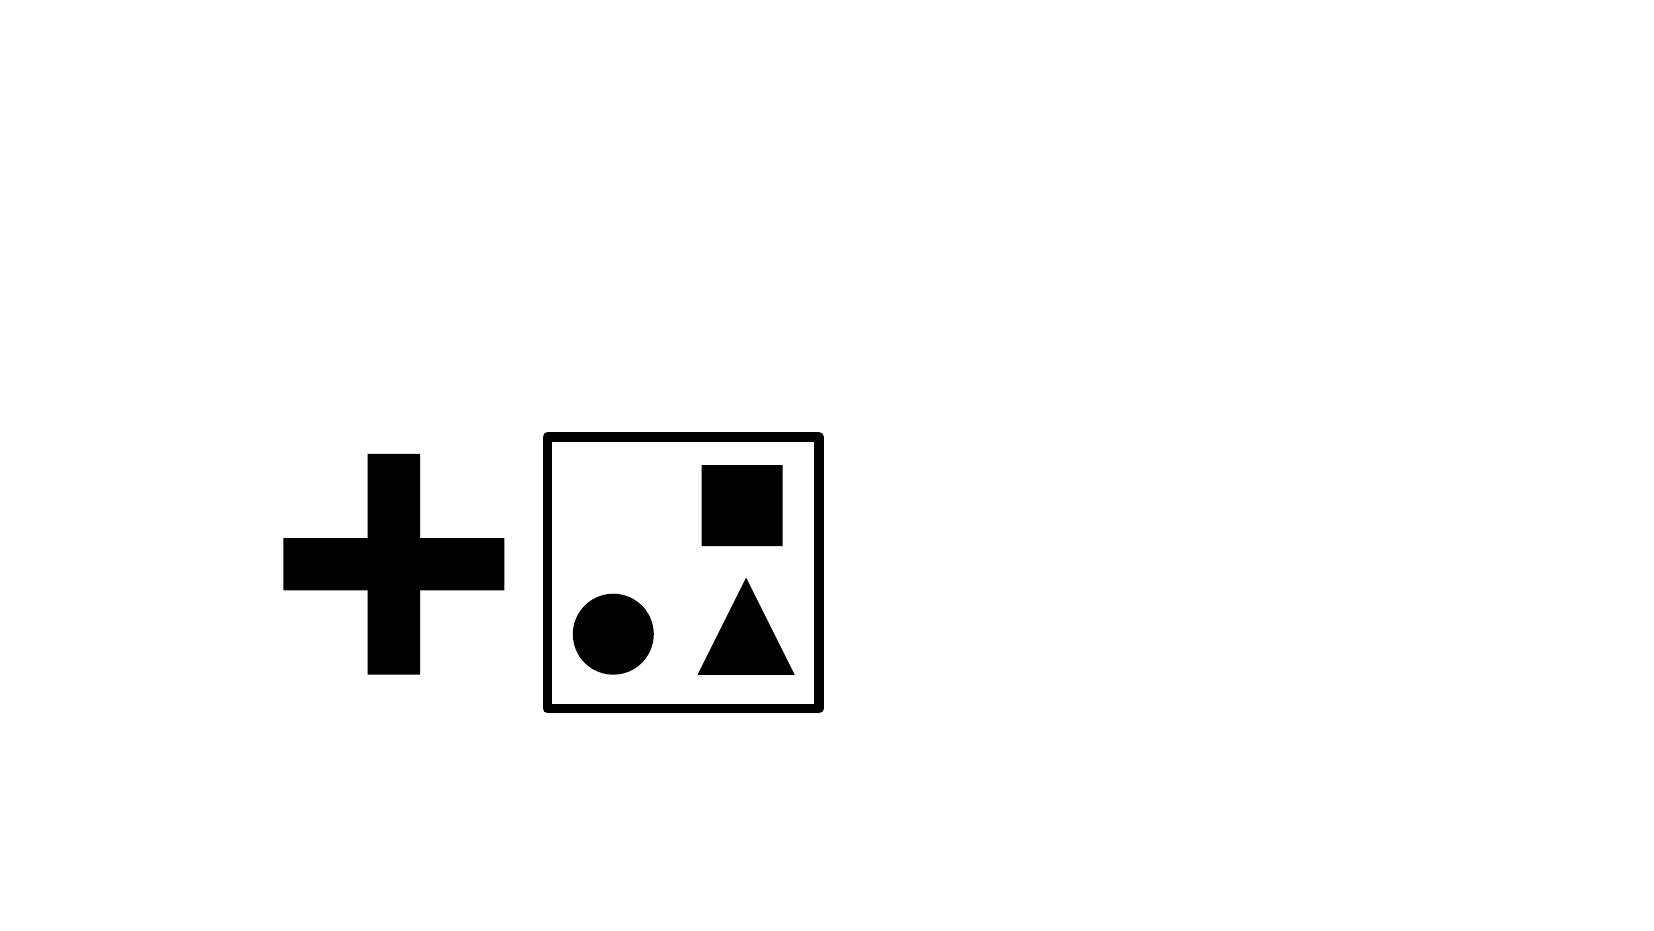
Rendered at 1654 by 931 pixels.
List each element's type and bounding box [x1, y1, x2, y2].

text_box [697, 577, 795, 675]
text_box [572, 593, 654, 675]
text_box [283, 453, 505, 675]
text_box [701, 465, 783, 547]
